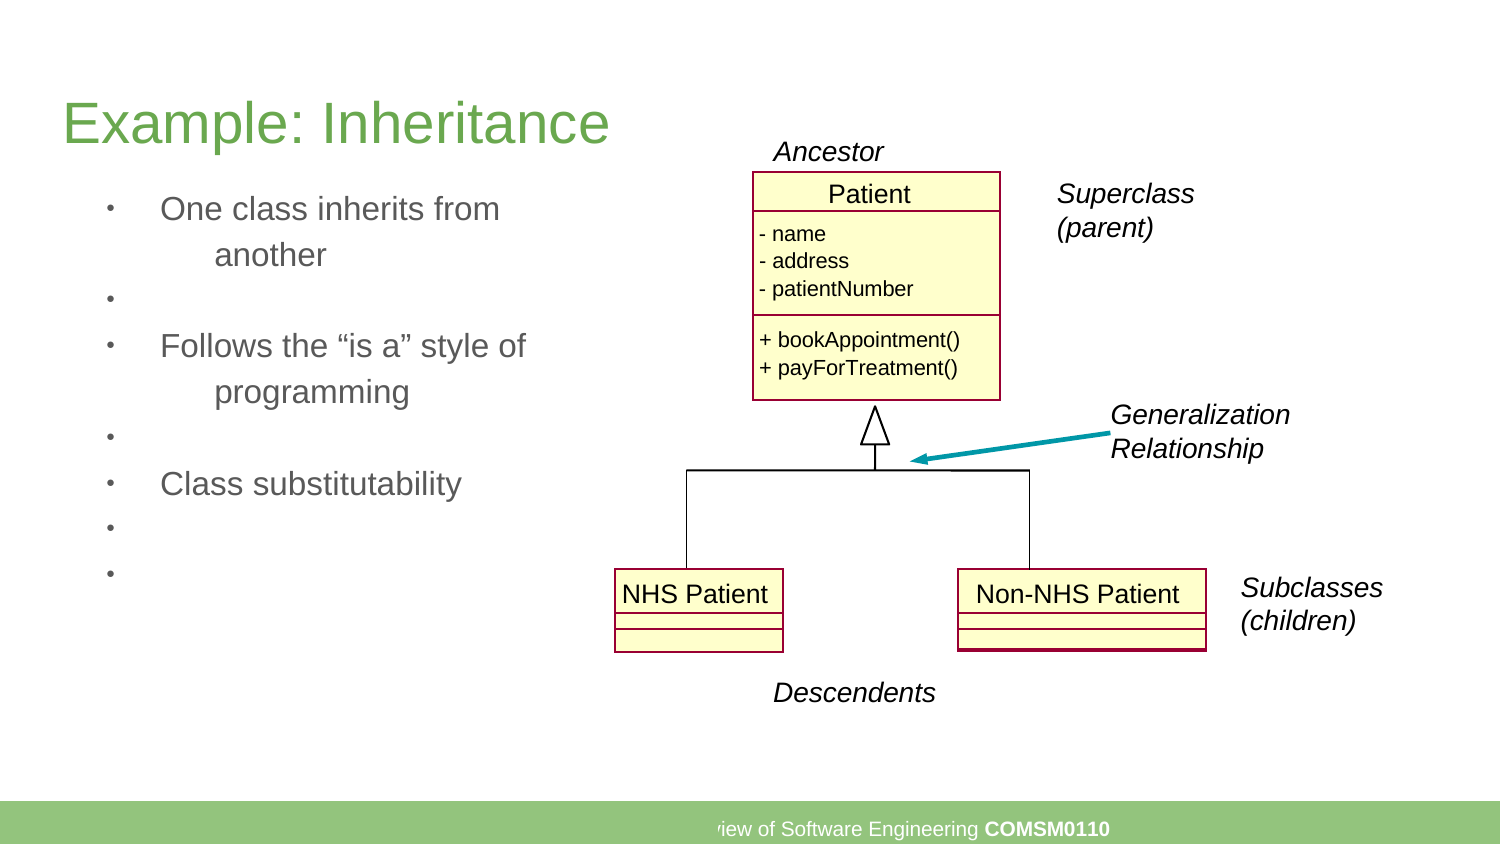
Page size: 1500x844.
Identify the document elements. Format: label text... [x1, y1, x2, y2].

list One class inherits from another Follows the “is a” style of programming Class substitutability [51, 174, 564, 736]
text_box [753, 172, 1000, 210]
text_box + bookAppointment() [759, 326, 961, 352]
text_box Descendents [759, 667, 982, 715]
text_box [754, 212, 999, 314]
text_box Patient [828, 176, 911, 208]
title Example: Inheritance [51, 72, 1449, 167]
text_box [615, 569, 783, 612]
text_box [754, 316, 999, 399]
text_box Generalization Relationship [1097, 389, 1319, 472]
text_box NHS Patient [622, 577, 798, 609]
text_box - name [759, 219, 826, 246]
text_box [958, 569, 1206, 612]
text_box - address [759, 247, 850, 273]
text_box Subclasses (children) [1227, 562, 1449, 644]
text_box Non-NHS Patient [976, 577, 1223, 609]
text_box [959, 630, 1205, 649]
text_box - patientNumber [759, 275, 914, 301]
text_box Superclass (parent) [1043, 168, 1265, 251]
text_box + payForTreatment() [759, 354, 959, 380]
text_box [616, 614, 782, 628]
text_box [959, 614, 1205, 628]
text_box [616, 630, 782, 651]
text_box Ancestor [760, 126, 982, 172]
